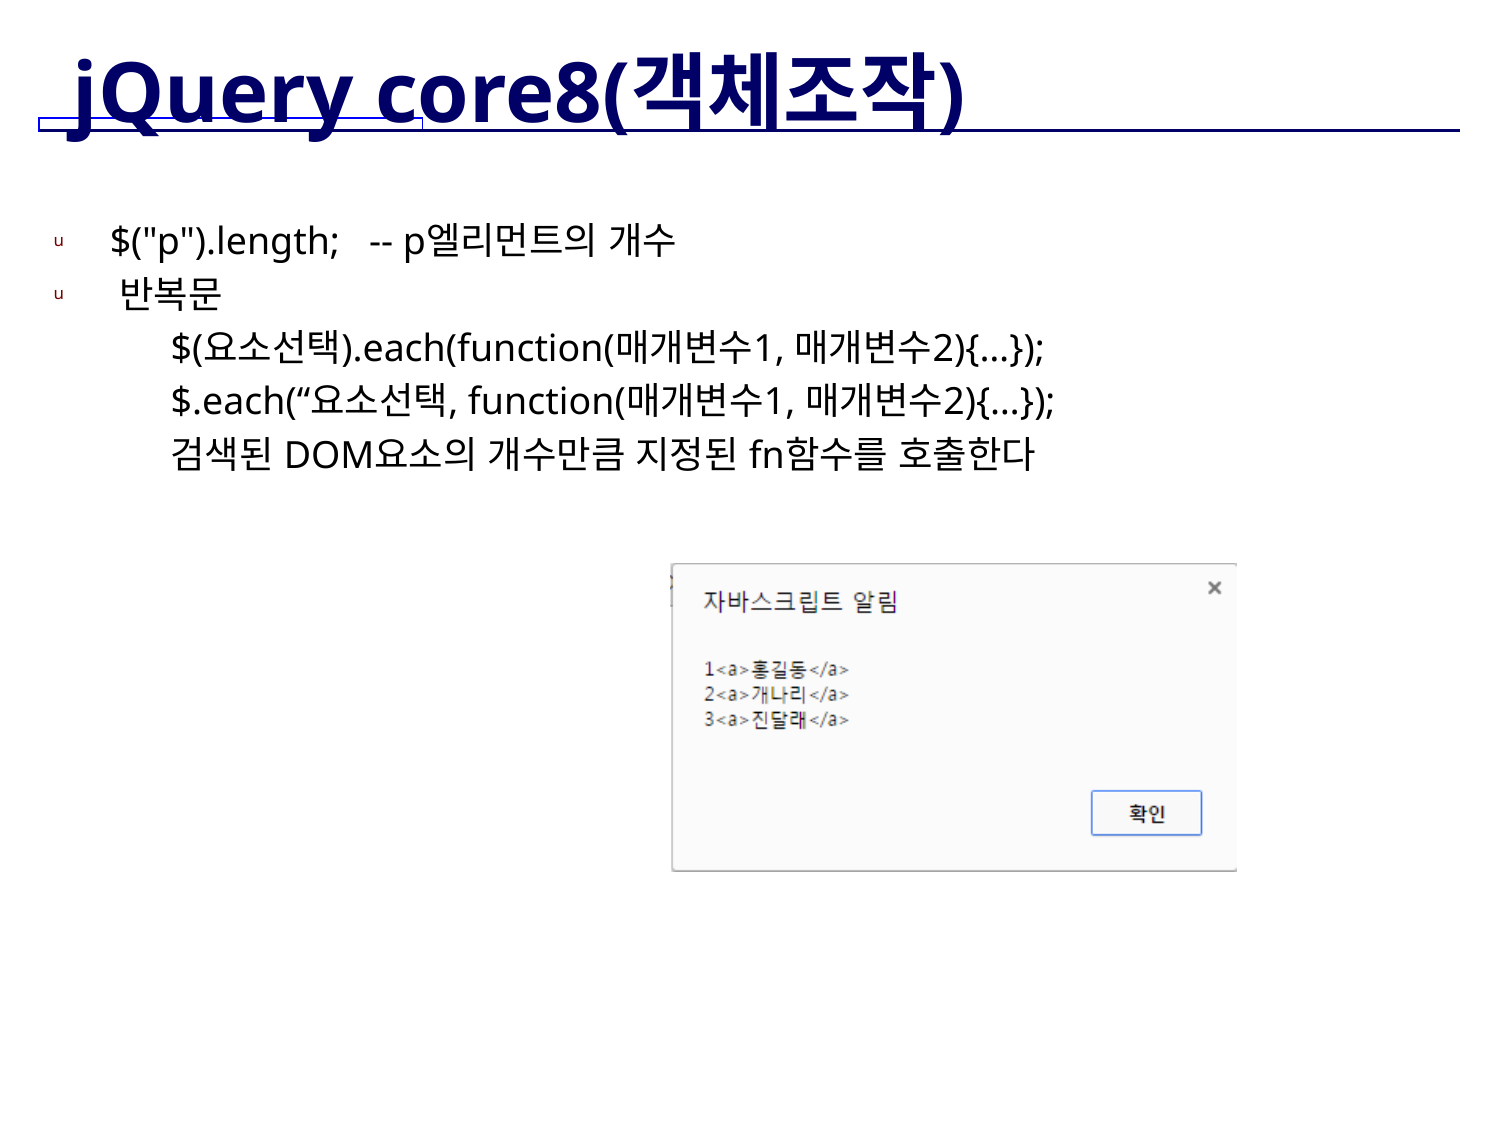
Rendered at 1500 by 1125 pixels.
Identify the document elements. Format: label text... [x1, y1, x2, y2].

picture [670, 563, 1237, 872]
list $("p").length; -- p엘리먼트의 개수 반복문 $(요소선택).each(function(매개변수1, 매개변수2){…}); $.each(“요소선택, function(매개변수1, 매개변수2){…}); 검색된 DOM요소의 개수만큼 지정된 fn함수를 호출한다 [38, 210, 1460, 1036]
title jQuery core8(객체조작) [58, 31, 1077, 110]
